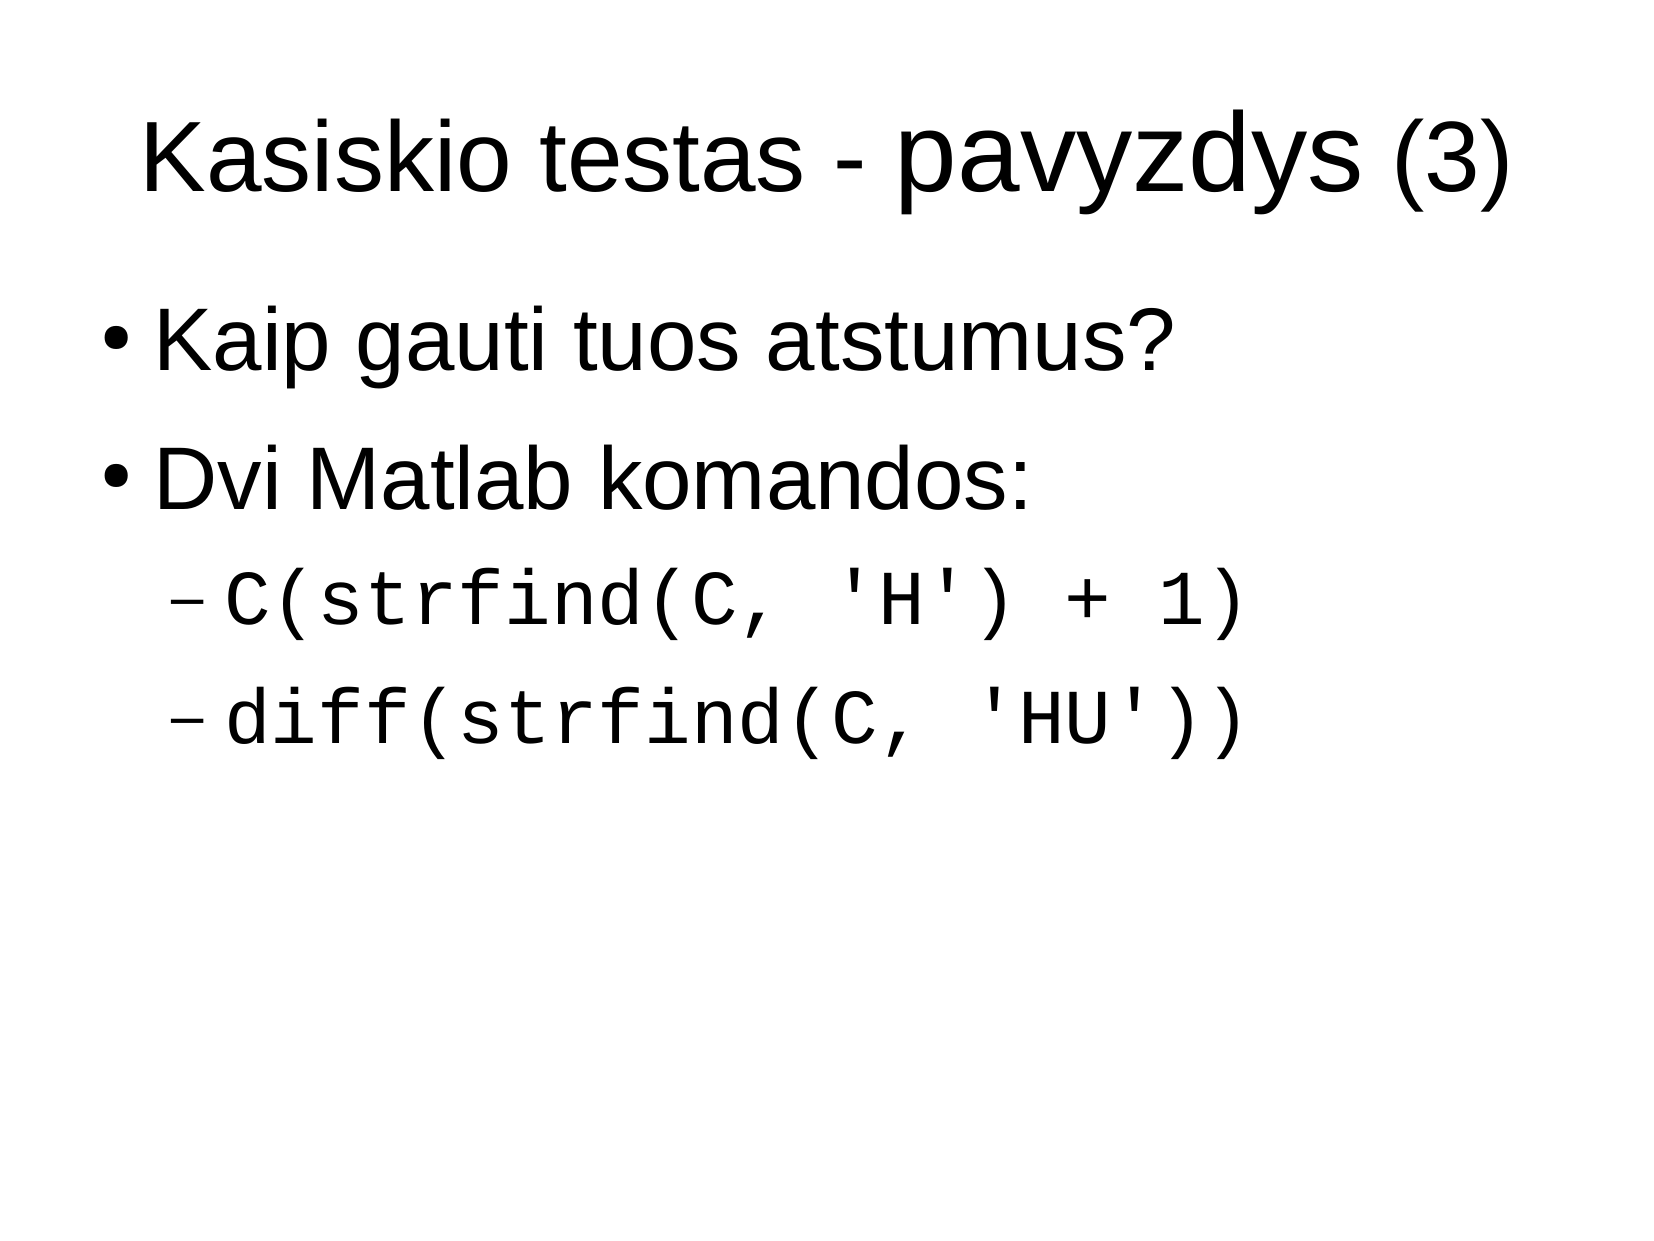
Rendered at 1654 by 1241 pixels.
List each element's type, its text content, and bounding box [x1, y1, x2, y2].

list Kaip gauti tuos atstumus? Dvi Matlab komandos: C(strfind(C, 'H') + 1) diff(strfind(C, 'HU')) [82, 290, 1571, 1010]
title Kasiskio testas - pavyzdys (3) [82, 49, 1571, 257]
